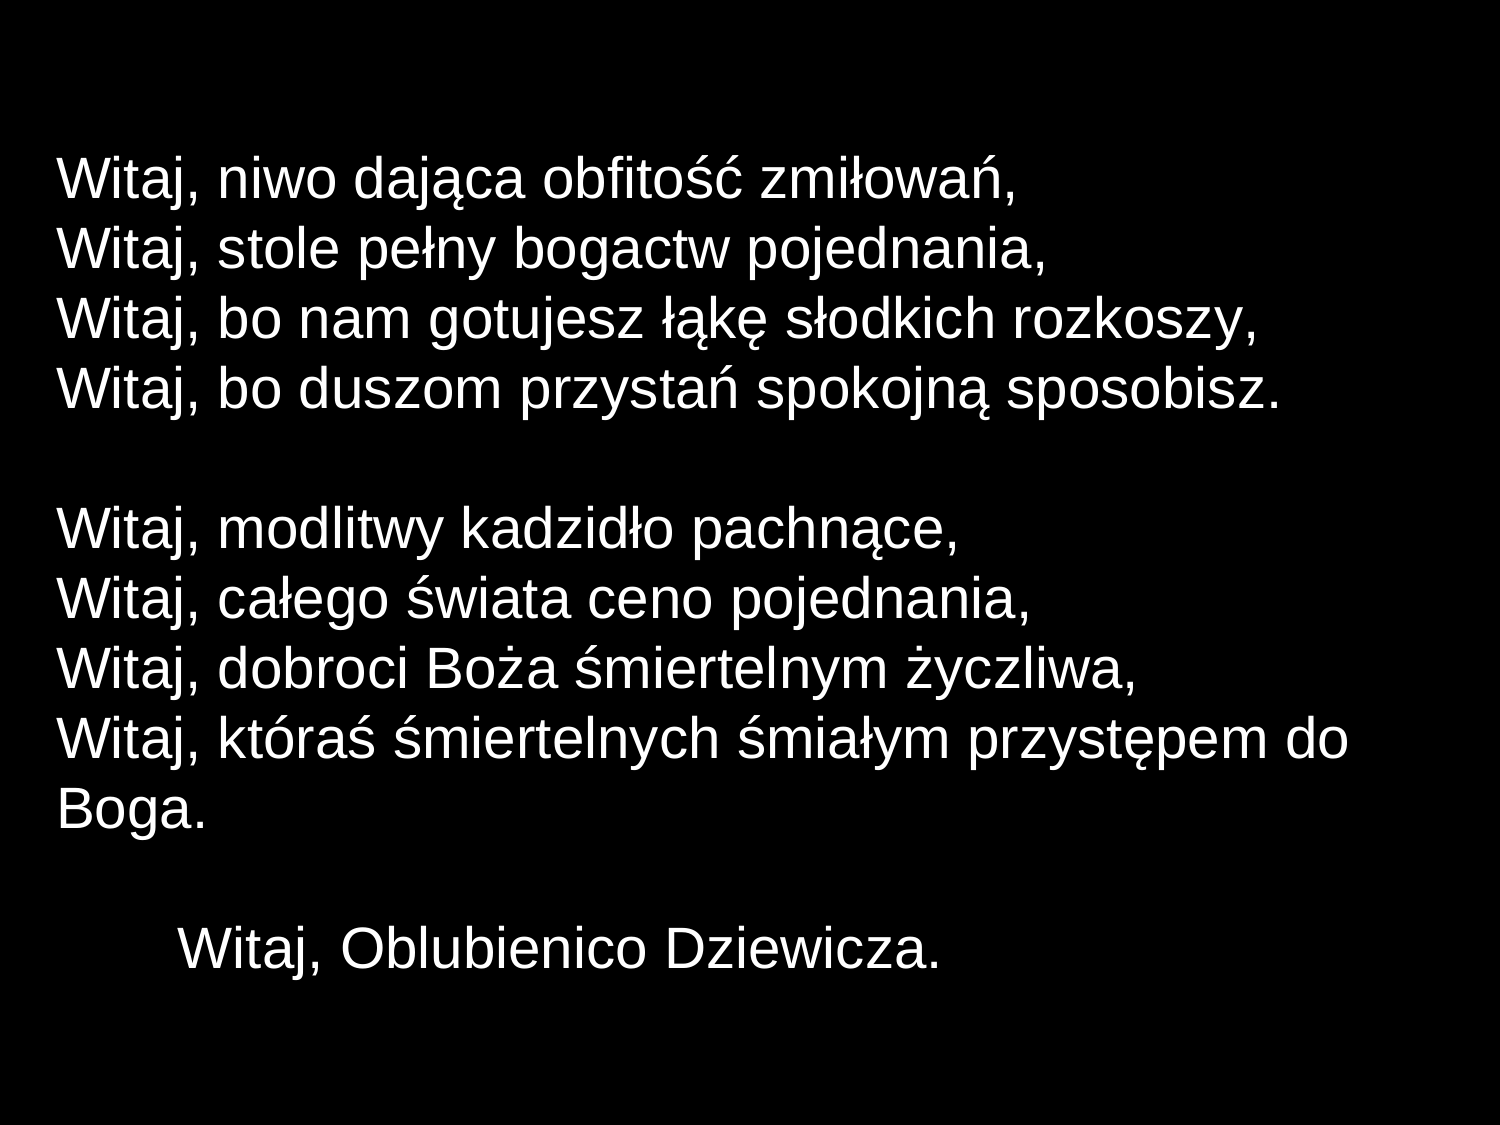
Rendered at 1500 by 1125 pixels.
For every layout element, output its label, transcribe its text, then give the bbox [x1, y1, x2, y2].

text_box Witaj, niwo dająca obfitość zmiłowań, Witaj, stole pełny bogactw pojednania, Witaj, bo nam gotujesz łąkę słodkich rozkoszy, Witaj, bo duszom przystań spokojną sposobisz. Witaj, modlitwy kadzidło pachnące, Witaj, całego świata ceno pojednania, Witaj, dobroci Boża śmiertelnym życzliwa, Witaj, któraś śmiertelnych śmiałym przystępem do Boga. Witaj, Oblubienico Dziewicza. [41, 132, 1489, 988]
